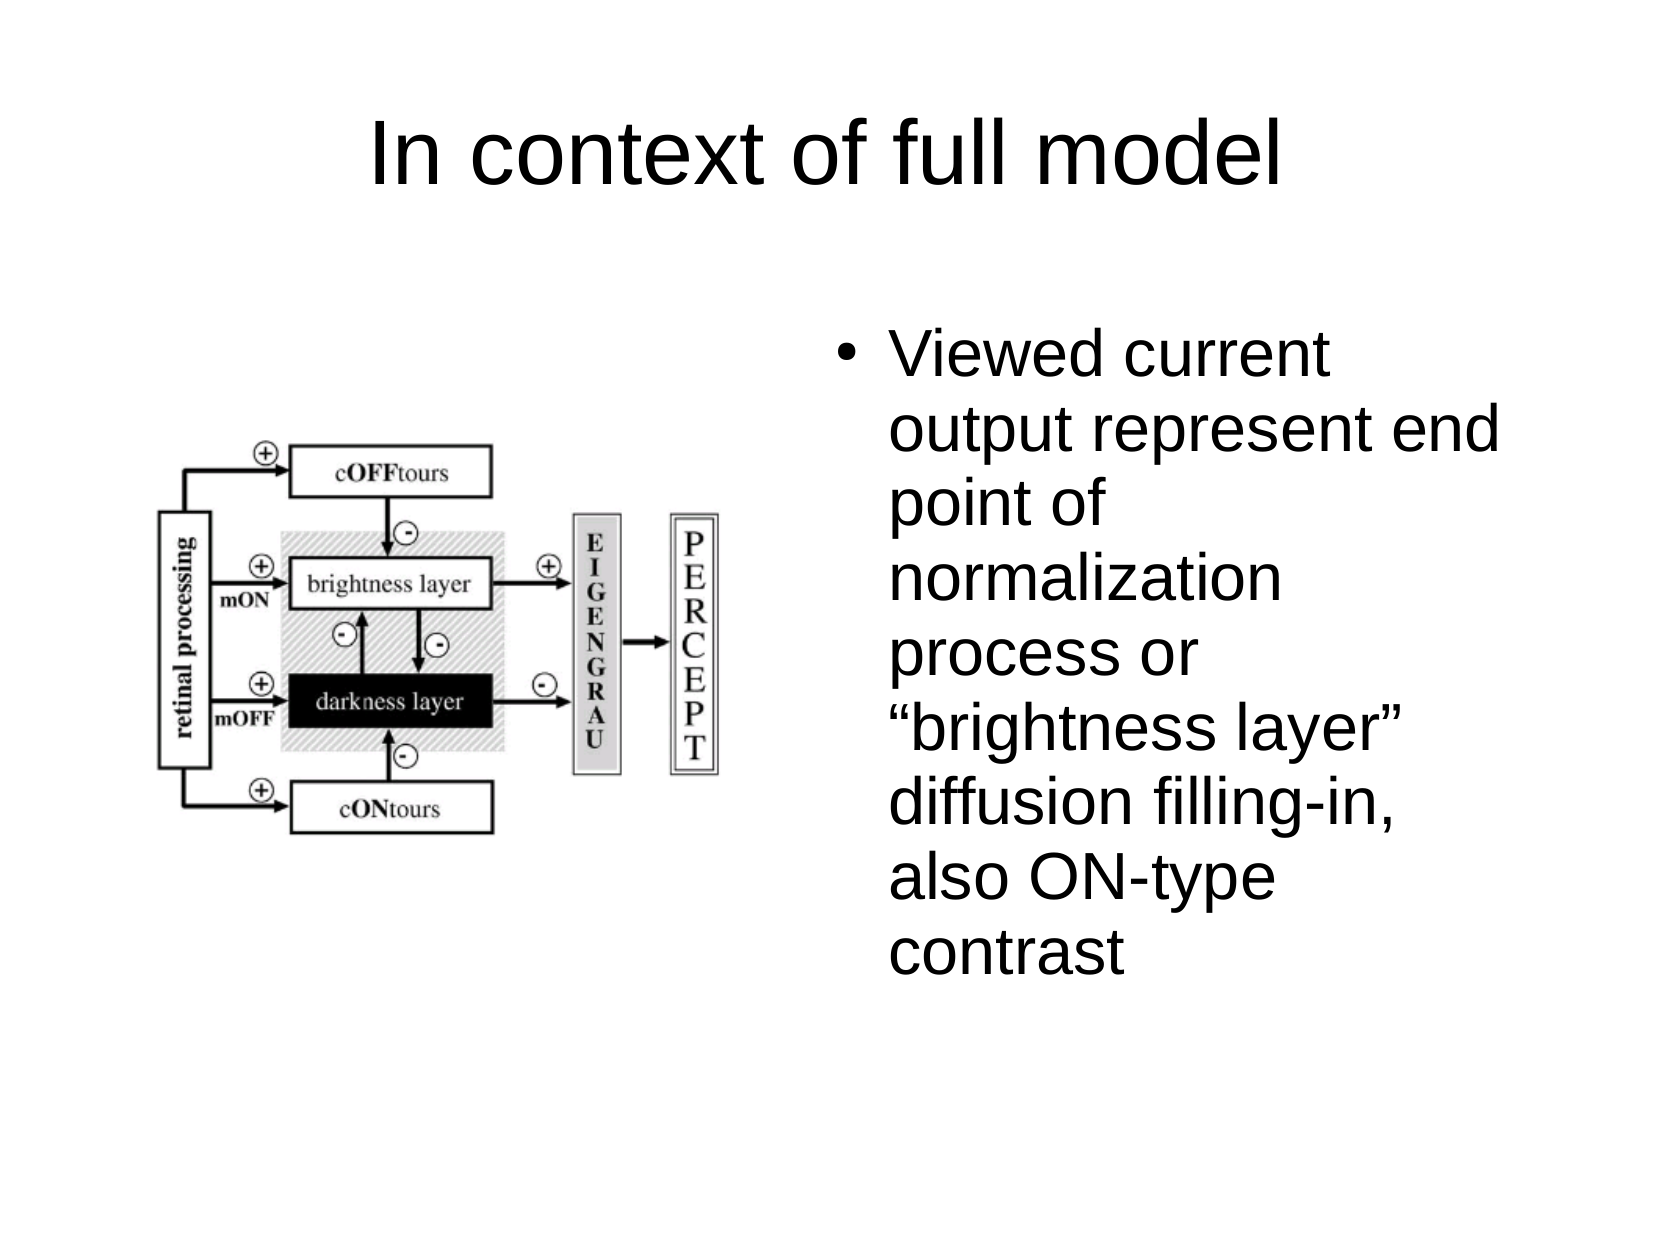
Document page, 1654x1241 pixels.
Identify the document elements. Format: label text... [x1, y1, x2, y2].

list Viewed current output represent end point of normalization process or “brightness layer” diffusion filling-in, also ON-type contrast [817, 315, 1516, 1036]
picture [132, 425, 766, 856]
title In context of full model [82, 49, 1571, 257]
